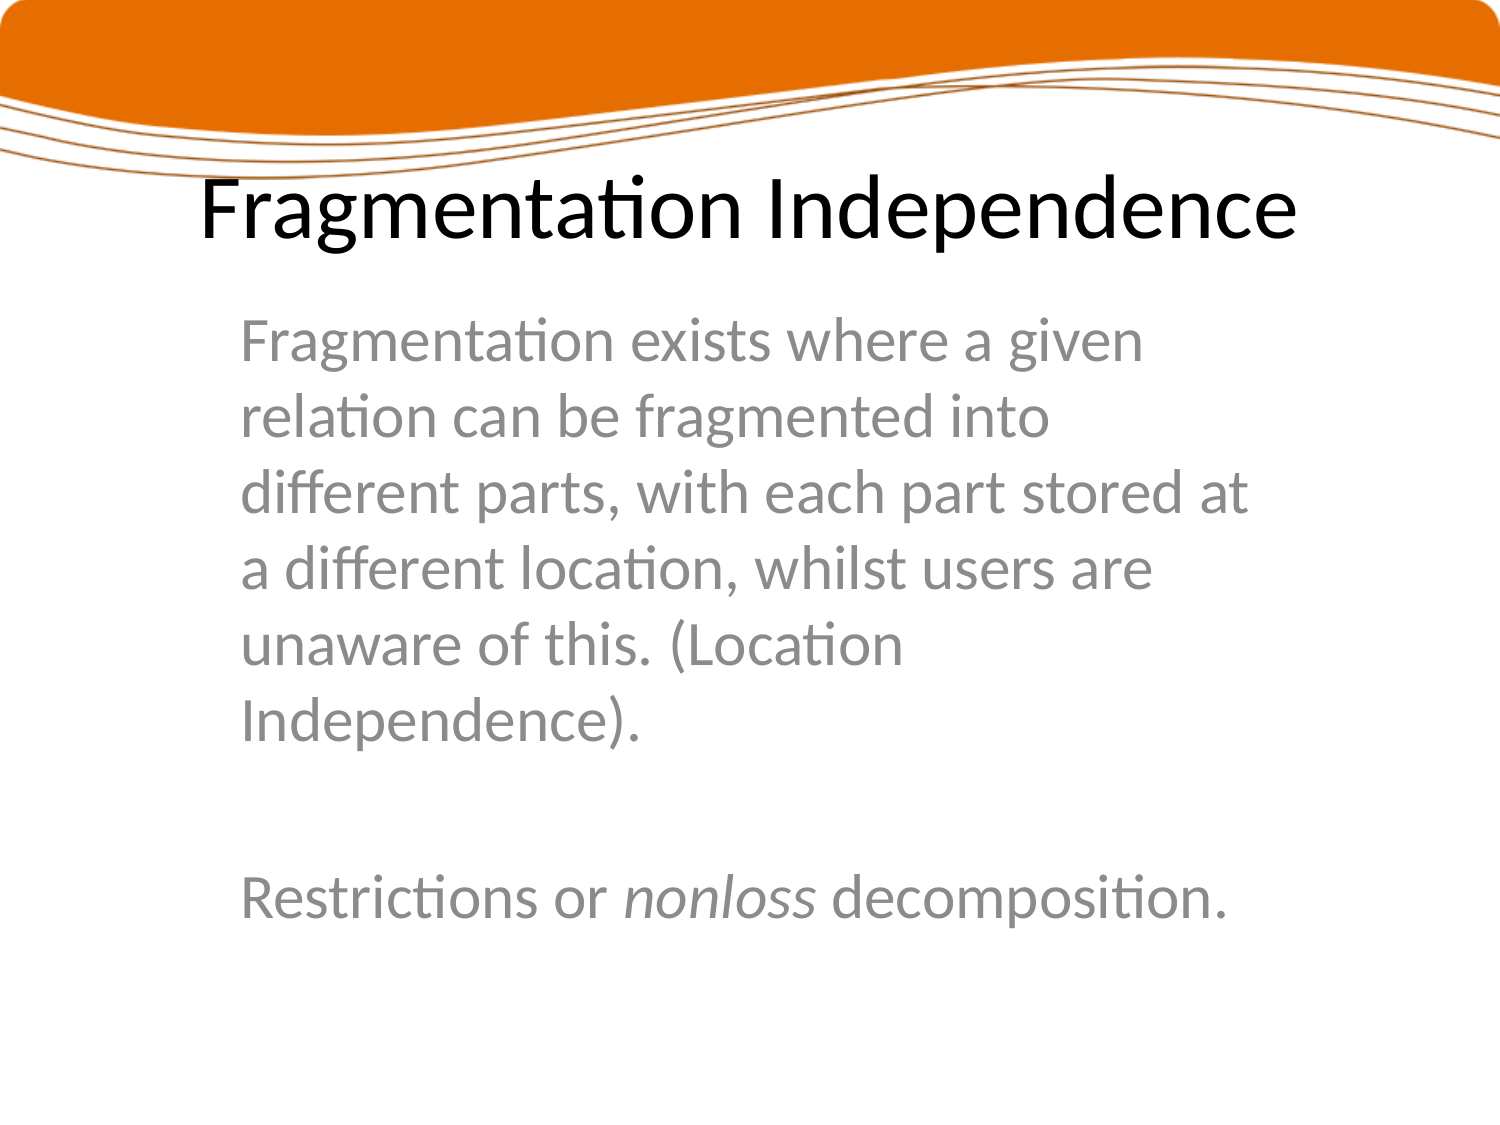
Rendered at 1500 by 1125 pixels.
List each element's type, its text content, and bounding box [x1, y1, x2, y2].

picture [0, 0, 1500, 180]
subtitle Fragmentation exists where a given relation can be fragmented into different parts, with each part stored at a different location, whilst users are unaware of this. (Location Independence). Restrictions or nonloss decomposition. [225, 290, 1275, 988]
title Fragmentation Independence [75, 125, 1425, 279]
